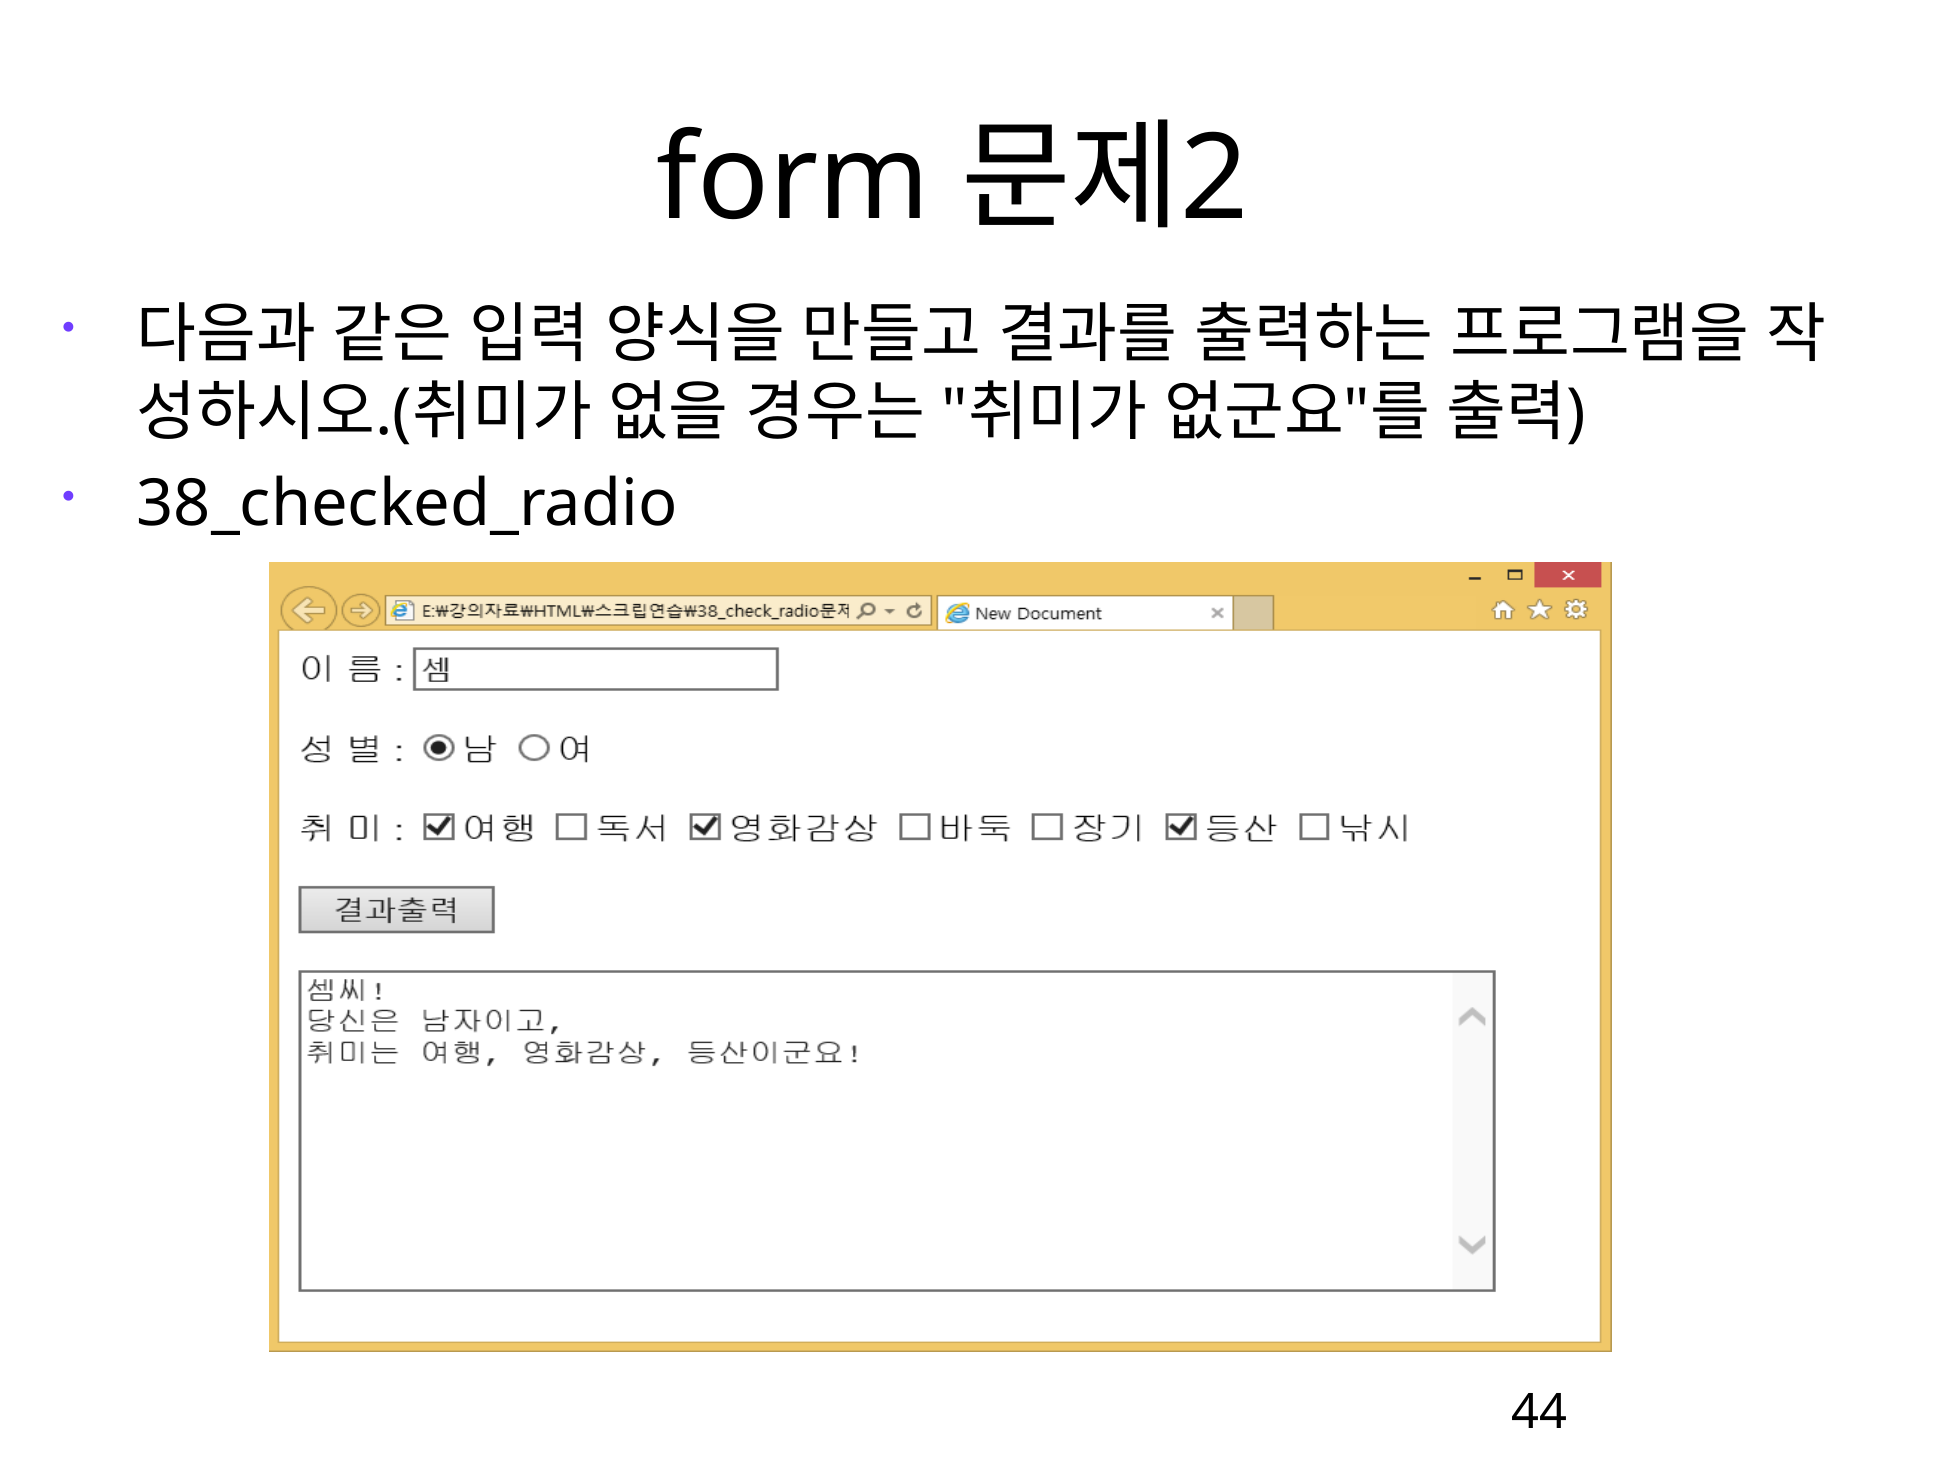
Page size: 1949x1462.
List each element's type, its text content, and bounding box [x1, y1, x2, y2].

list 다음과 같은 입력 양식을 만들고 결과를 출력하는 프로그램을 작성하시오.(취미가 없을 경우는 "취미가 없군요"를 출력) 38_checked_radio [48, 284, 1897, 1343]
title form 문제2 [156, 92, 1749, 255]
slide_number <숫자> [1496, 1372, 1899, 1462]
picture [269, 562, 1612, 1352]
